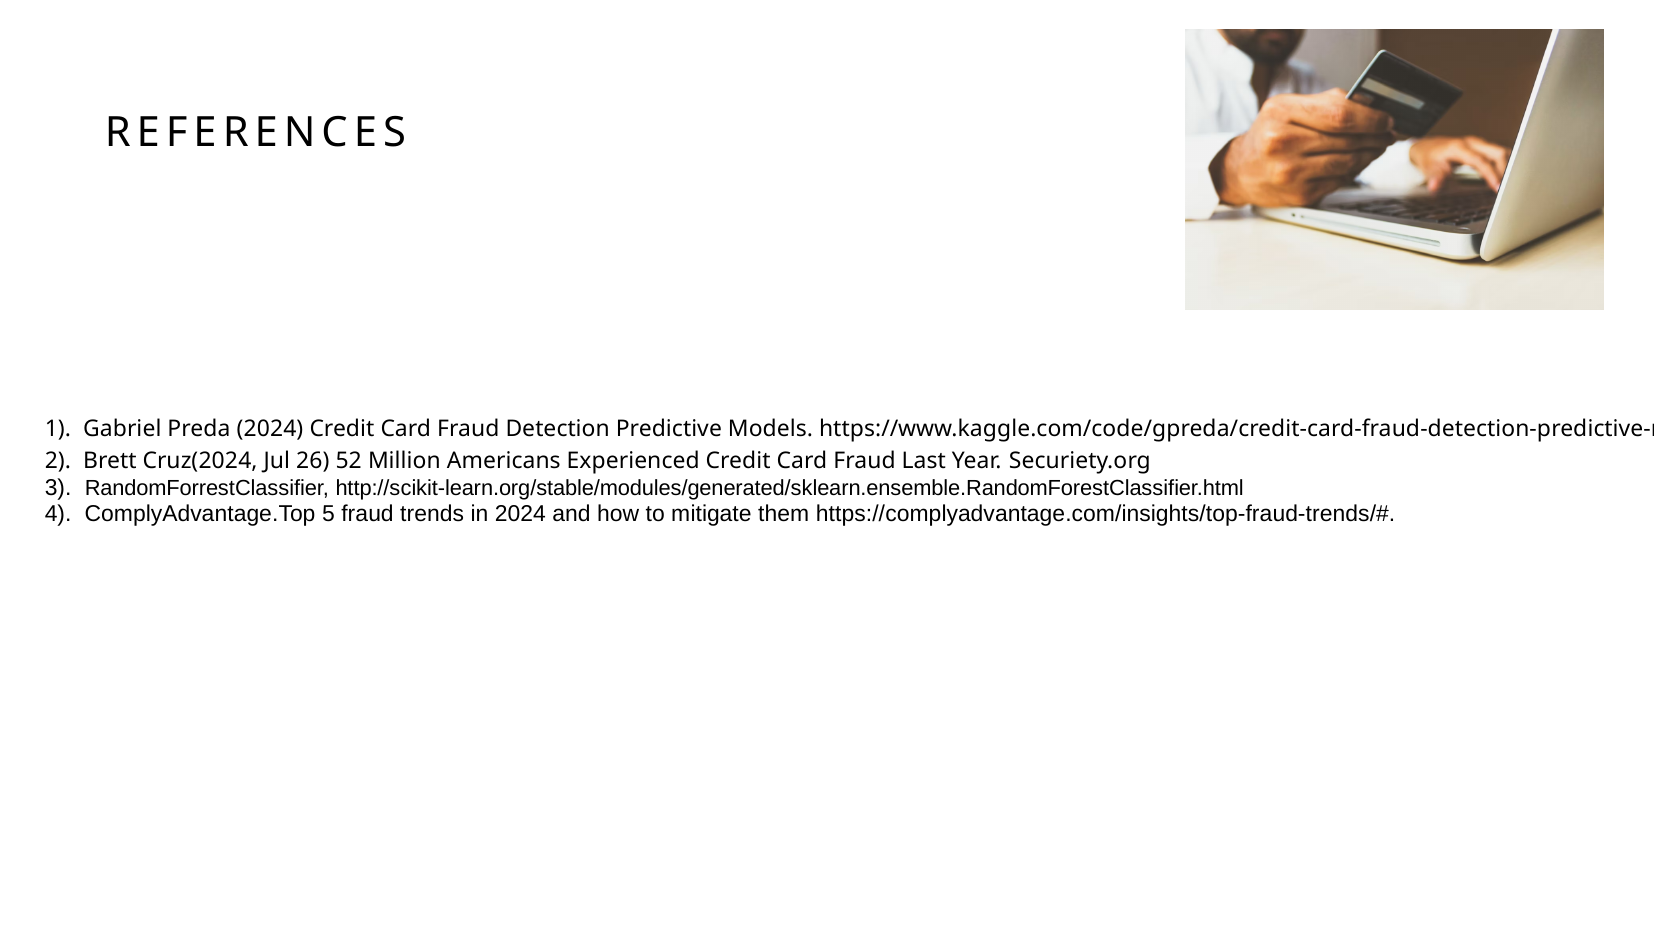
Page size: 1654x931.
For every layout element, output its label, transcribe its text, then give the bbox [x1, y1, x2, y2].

picture [1185, 29, 1604, 310]
text_box 1). Gabriel Preda (2024) Credit Card Fraud Detection Predictive Models. https://www.kaggle.com/code/gpreda/credit-card-fraud-detection-predictive-models 2). Brett Cruz(2024, Jul 26) 52 Million Americans Experienced Credit Card Fraud Last Year. Securiety.org 3). RandomForrestClassifier, http://scikit-learn.org/stable/modules/generated/sklearn.ensemble.RandomForestClassifier.html 4). ComplyAdvantage.Top 5 fraud trends in 2024 and how to mitigate them https://complyadvantage.com/insights/top-fraud-trends/#. [30, 405, 1639, 616]
text_box references [90, 94, 1231, 174]
